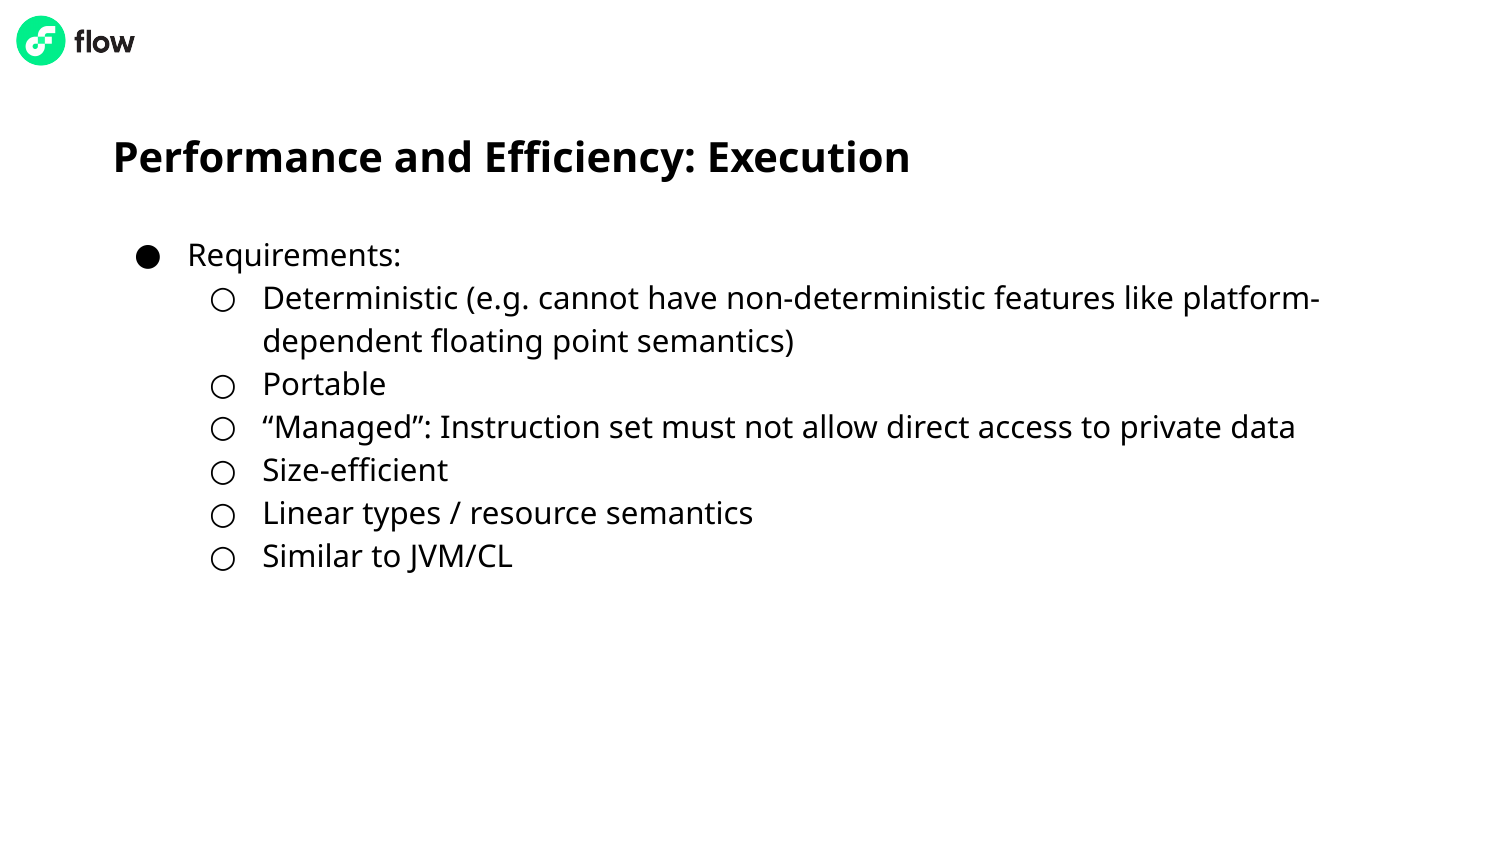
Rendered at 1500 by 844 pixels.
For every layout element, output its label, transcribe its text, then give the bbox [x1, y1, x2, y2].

text_box Performance and Efficiency: Execution [97, 115, 1156, 197]
picture [14, 14, 137, 67]
text_box Requirements: Deterministic (e.g. cannot have non-deterministic features like platform-dependent floating point semantics) Portable “Managed”: Instruction set must not allow direct access to private data Size-efficient Linear types / resource semantics Similar to JVM/CL [97, 214, 1409, 777]
